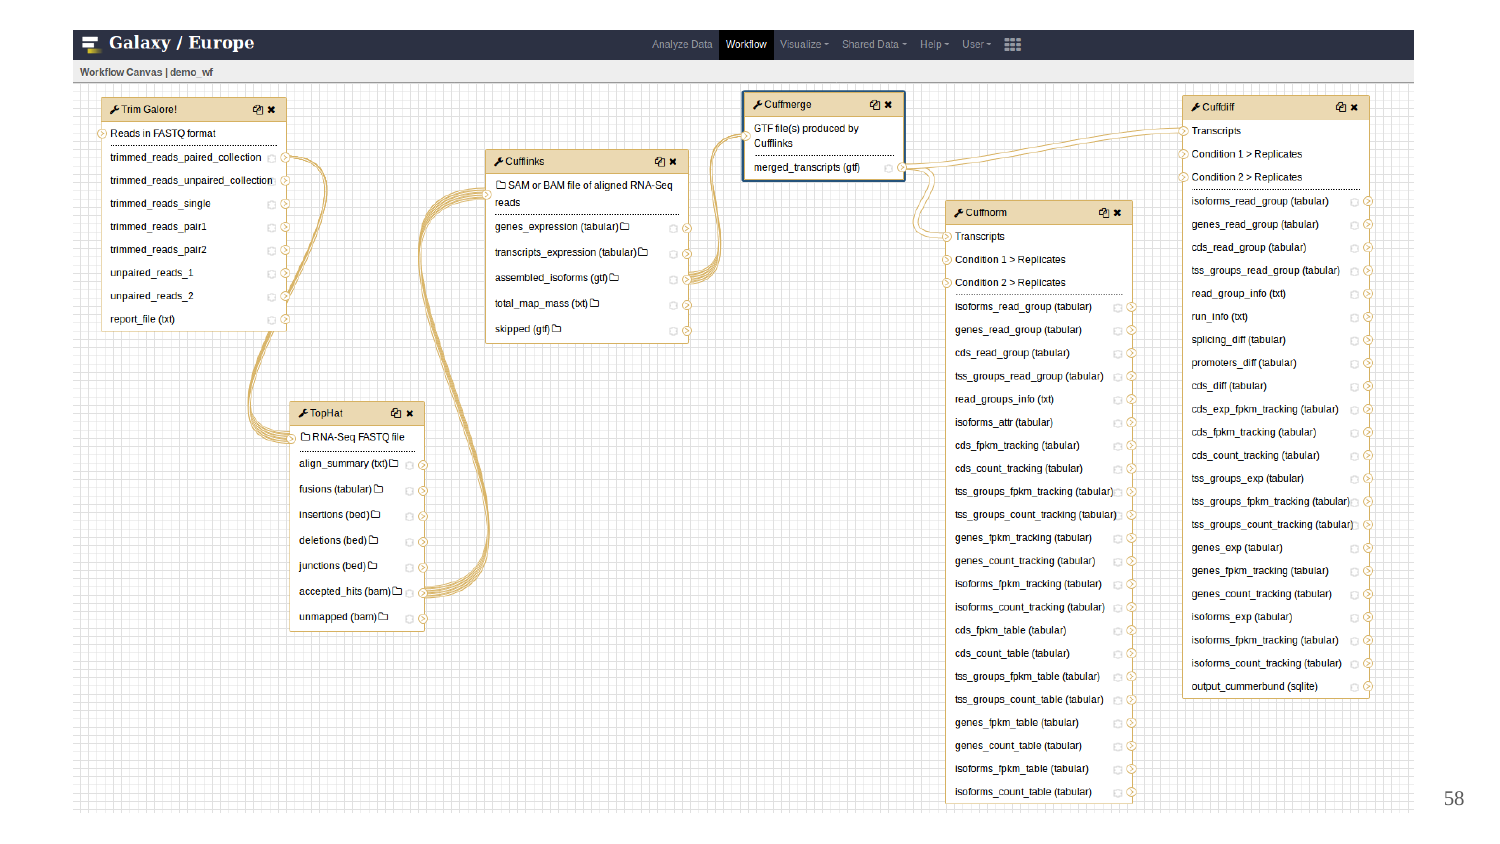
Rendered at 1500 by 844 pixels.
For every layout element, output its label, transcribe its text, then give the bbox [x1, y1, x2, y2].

slide_number <number> [1389, 764, 1480, 830]
picture [73, 30, 1414, 813]
